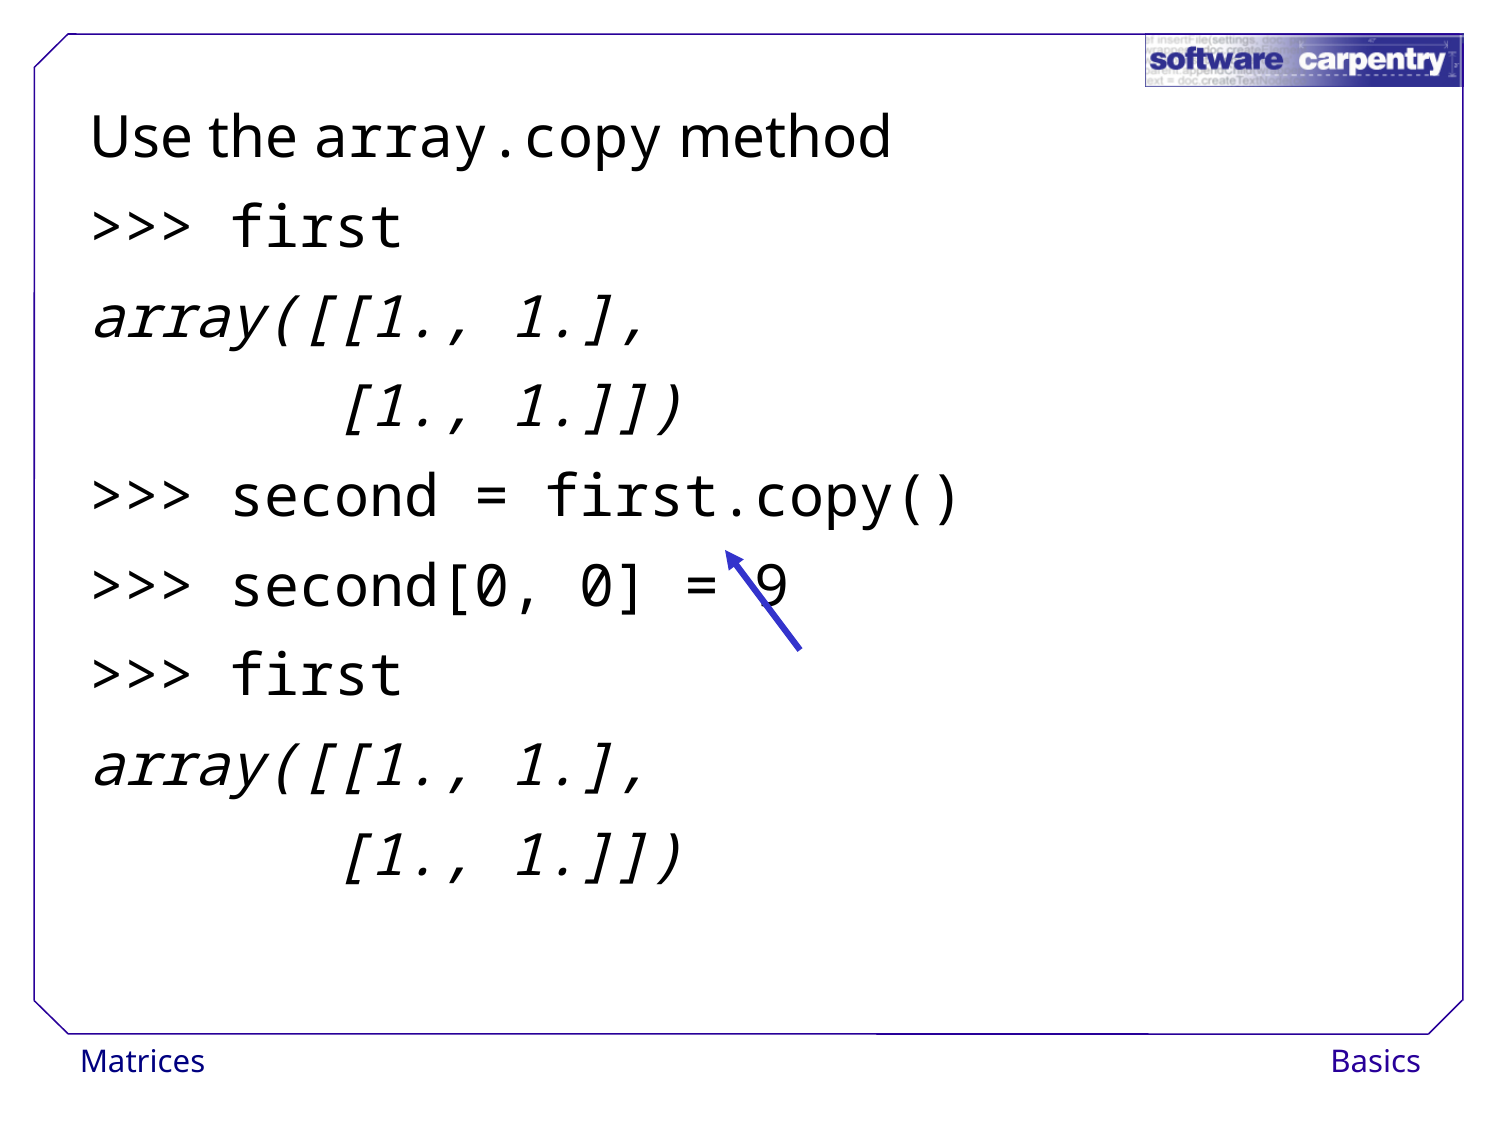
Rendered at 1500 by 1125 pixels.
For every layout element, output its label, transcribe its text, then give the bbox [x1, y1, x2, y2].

list Use the array.copy method >>> first array([[1., 1.], [1., 1.]]) >>> second = first.copy() >>> second[0, 0] = 9 >>> first array([[1., 1.], [1., 1.]]) [75, 99, 1426, 1013]
picture [1145, 33, 1464, 87]
